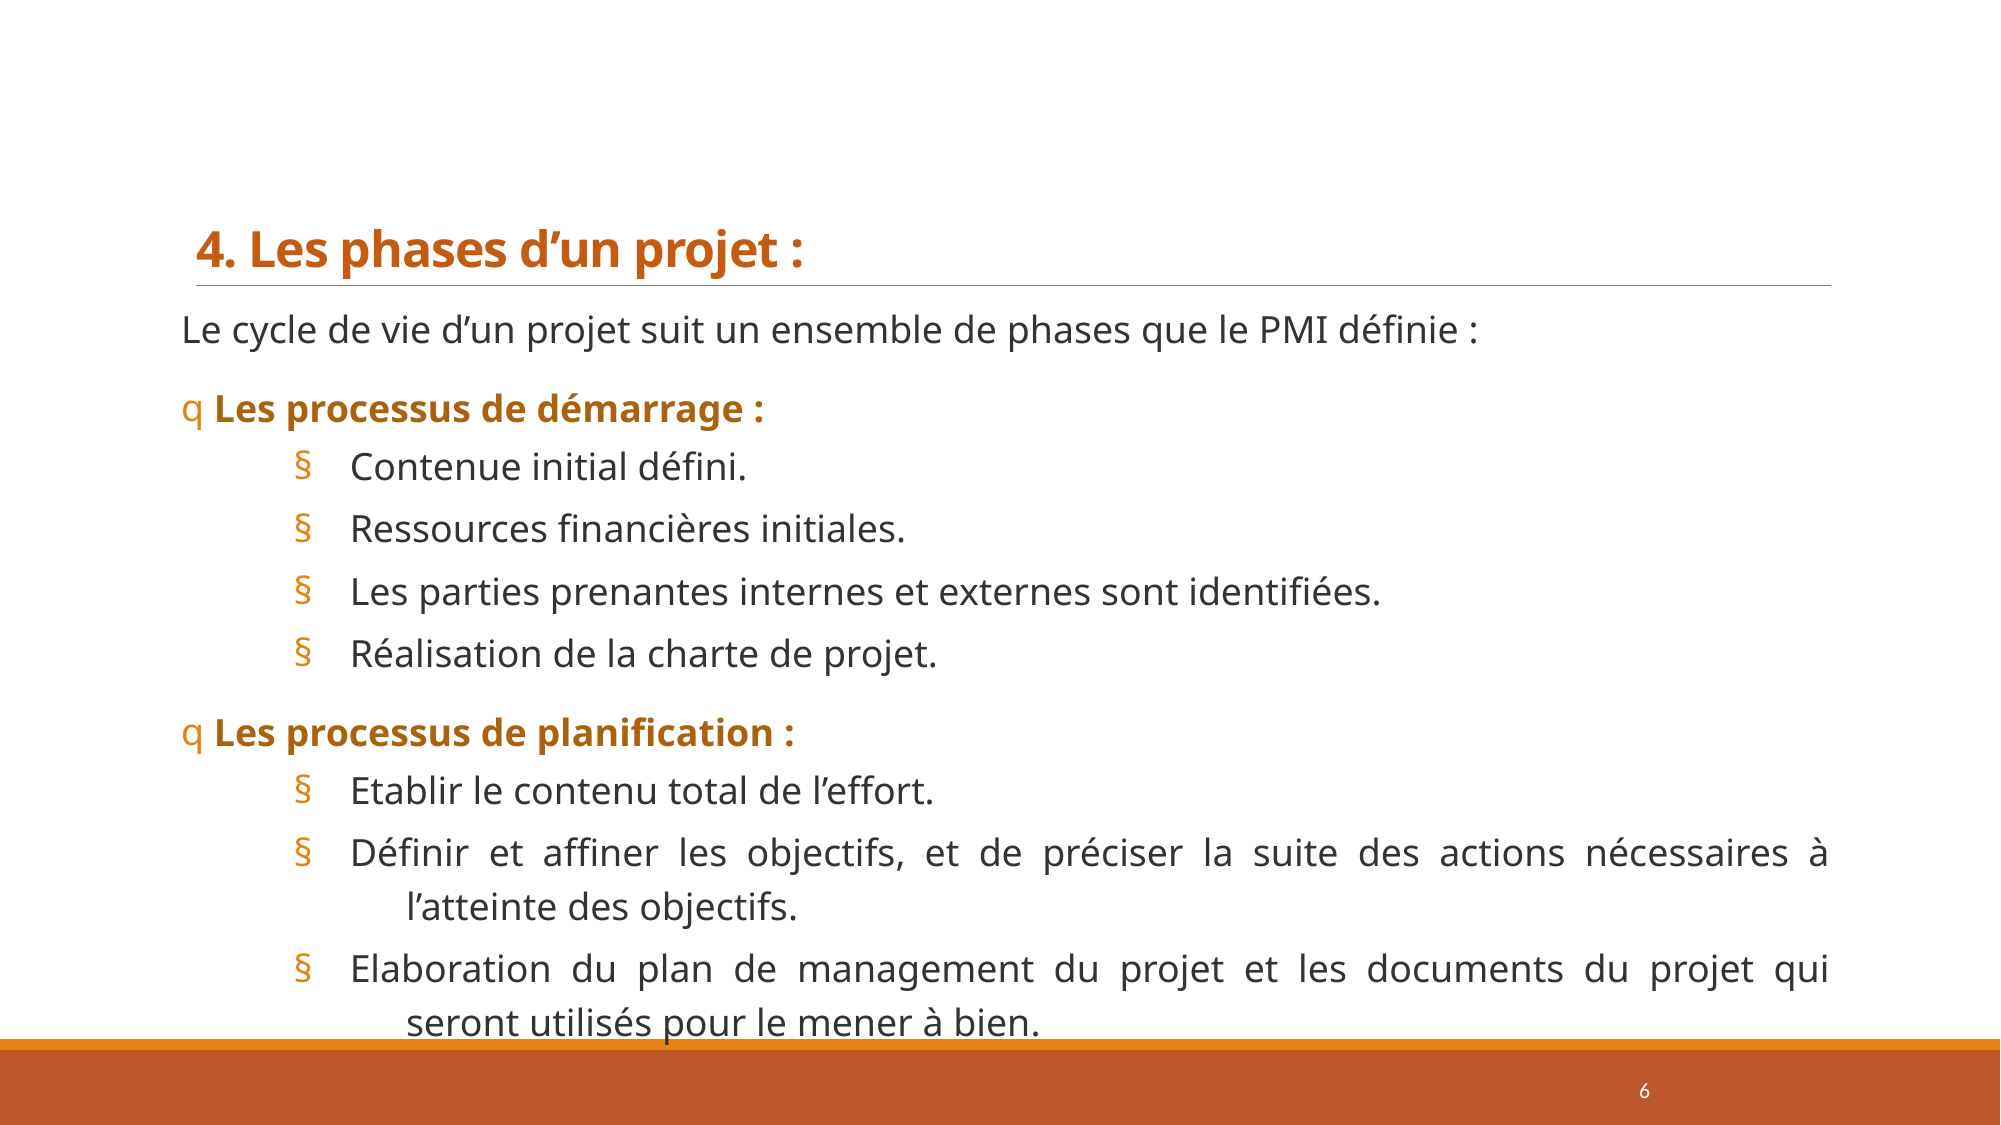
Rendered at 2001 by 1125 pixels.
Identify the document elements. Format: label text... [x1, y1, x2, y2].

title 4. Les phases d’un projet : [181, 47, 1832, 286]
text_box [1624, 1059, 1840, 1120]
list Le cycle de vie d’un projet suit un ensemble de phases que le PMI définie : Les processus de démarrage : Contenue initial défini. Ressources financières initiales. Les parties prenantes internes et externes sont identifiées. Réalisation de la charte de projet. Les processus de planification : Etablir le contenu total de l’effort. Définir et affiner les objectifs, et de préciser la suite des actions nécessaires à l’atteinte des objectifs. Elaboration du plan de management du projet et les documents du projet qui seront utilisés pour le mener à bien. [181, 307, 1832, 1090]
